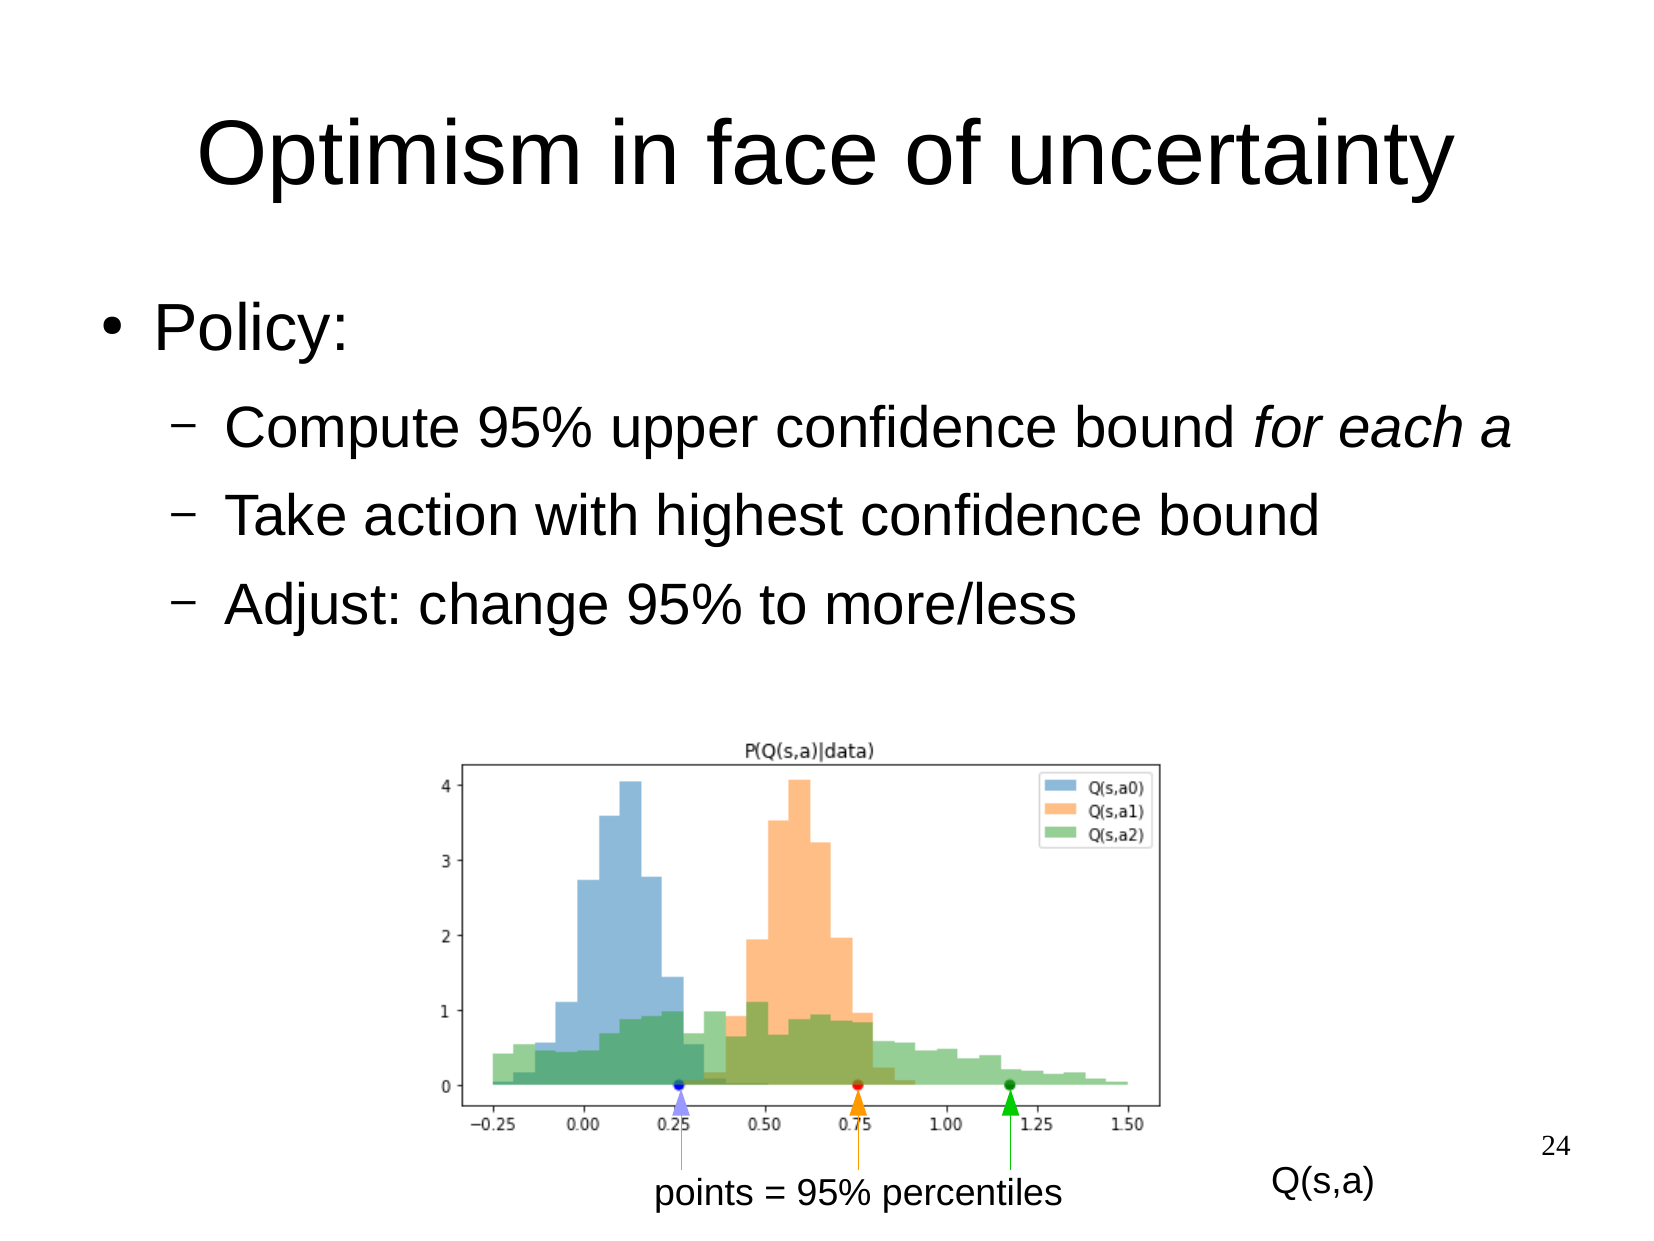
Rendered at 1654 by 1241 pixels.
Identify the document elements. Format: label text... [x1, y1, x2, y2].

title Optimism in face of uncertainty [82, 49, 1571, 257]
picture [429, 730, 1175, 1143]
list Policy: Compute 95% upper confidence bound for each a Take action with highest confidence bound Adjust: change 95% to more/less [82, 290, 1571, 1010]
text_box points = 95% percentiles [639, 1163, 1078, 1221]
text_box Q(s,a) [1256, 1152, 1391, 1210]
